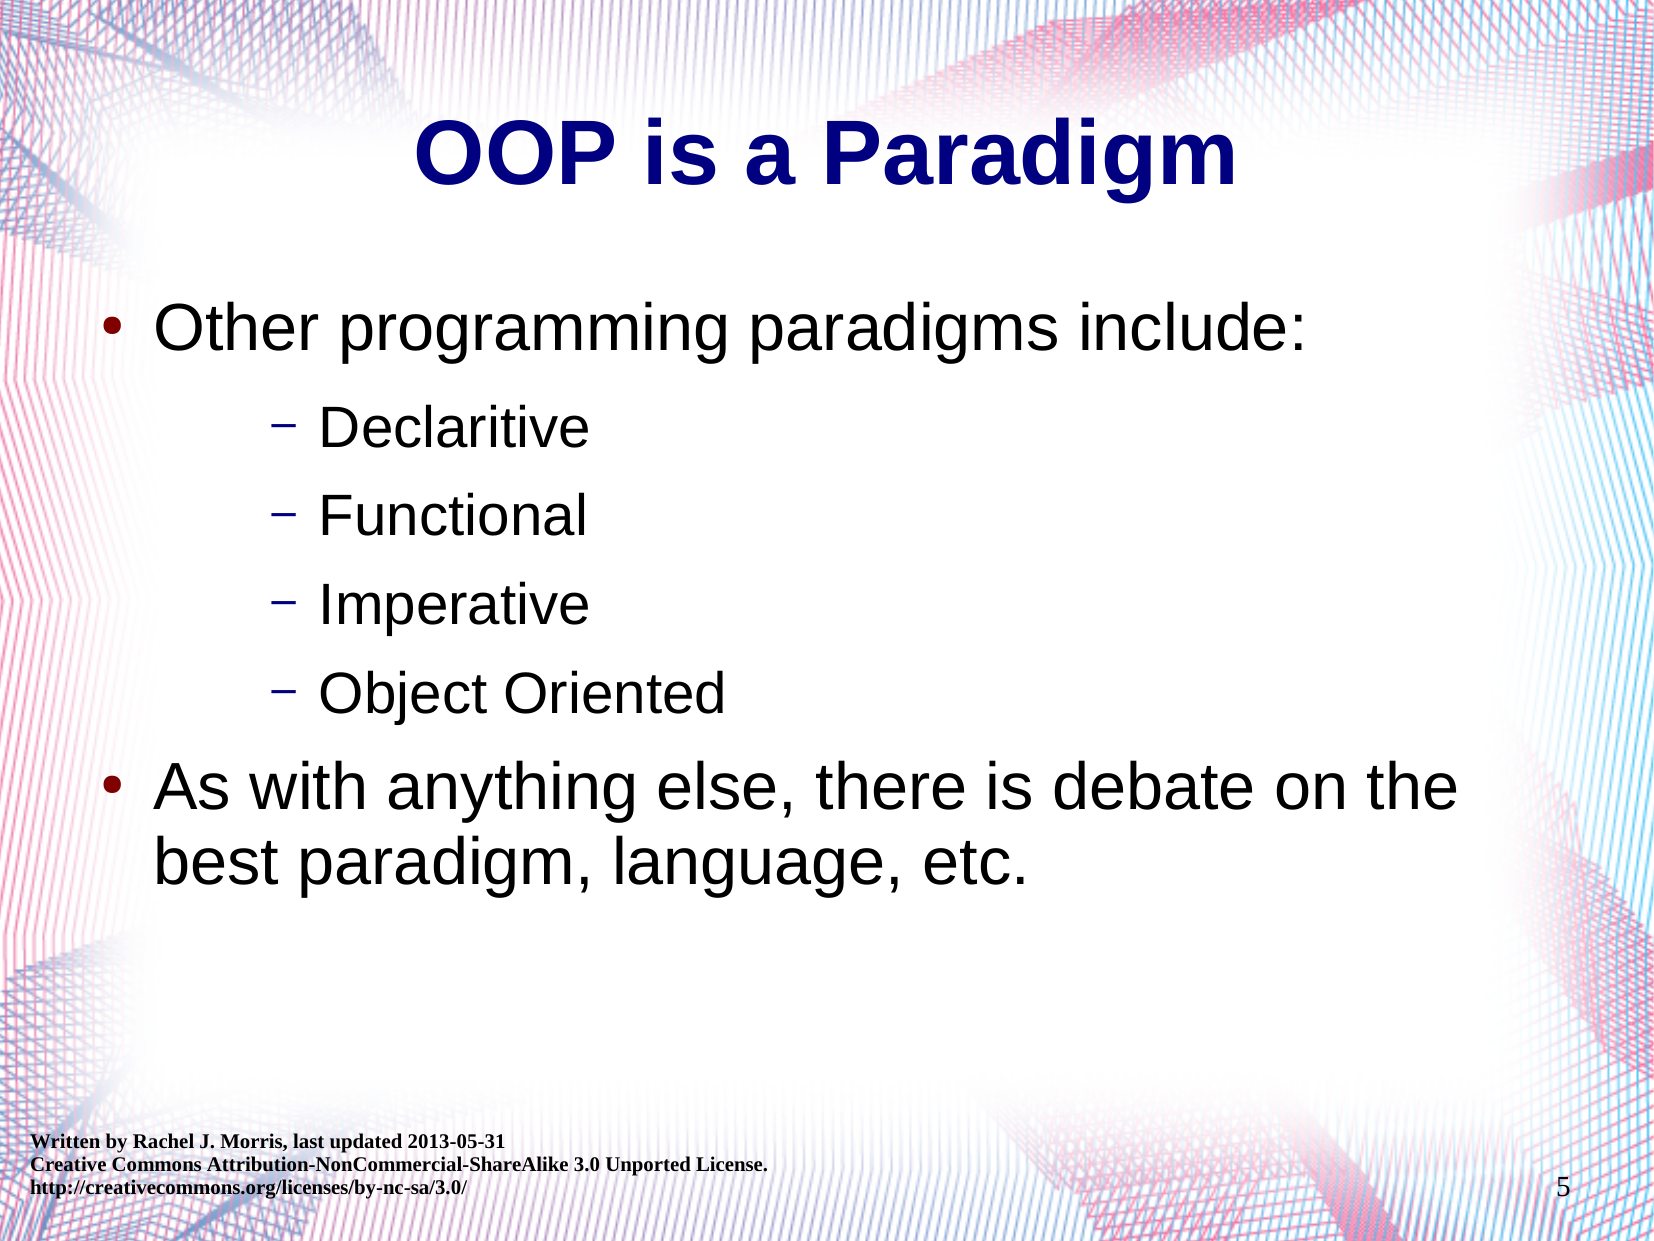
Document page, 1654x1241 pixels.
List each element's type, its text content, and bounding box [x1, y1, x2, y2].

list Other programming paradigms include: Declaritive Functional Imperative Object Oriented As with anything else, there is debate on the best paradigm, language, etc. [82, 290, 1571, 1010]
picture [0, 0, 1654, 1241]
title OOP is a Paradigm [82, 49, 1571, 257]
